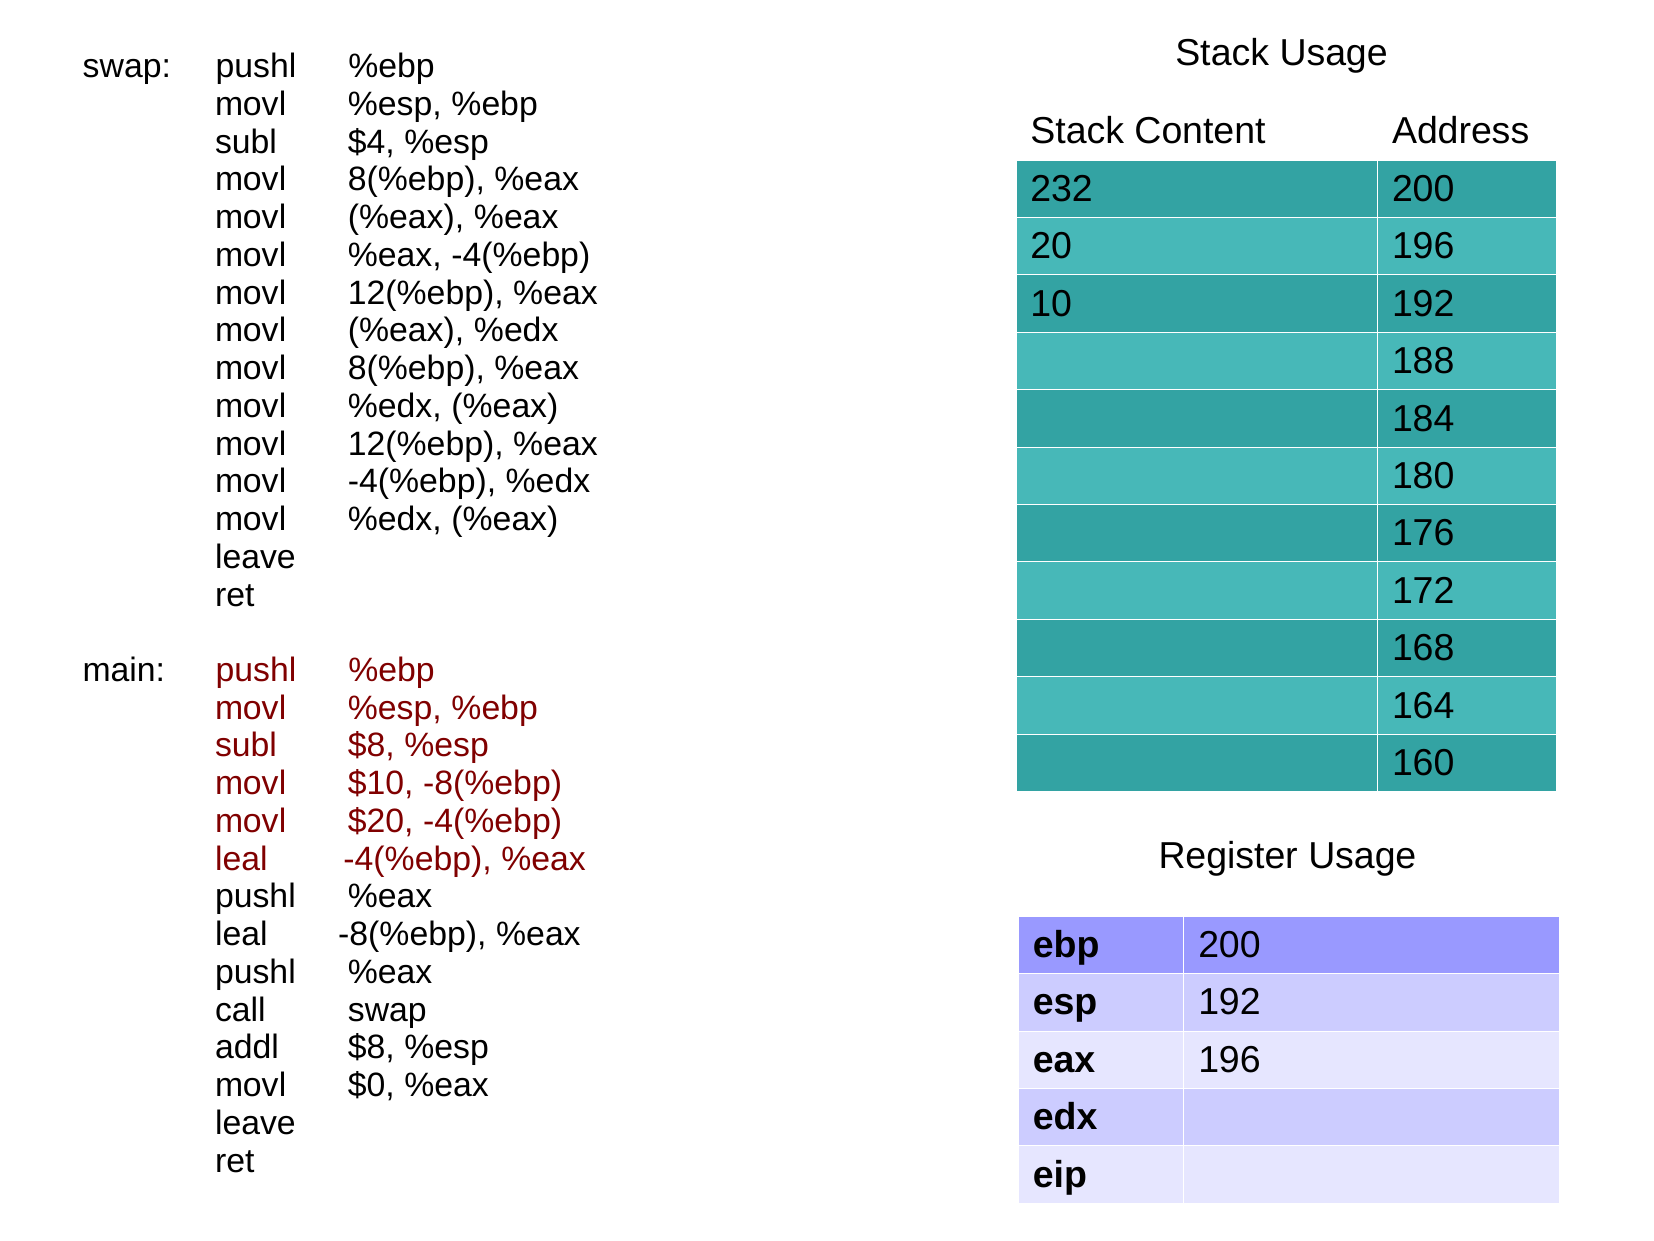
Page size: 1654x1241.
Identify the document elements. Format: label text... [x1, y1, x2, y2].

table_cell 192 [1184, 974, 1559, 1031]
table_cell [1017, 677, 1377, 734]
text_box Register Usage [1015, 826, 1560, 884]
table_cell [1184, 1089, 1559, 1145]
table_header ebp [1019, 917, 1183, 973]
table_cell 184 [1378, 390, 1556, 447]
table_cell 196 [1378, 218, 1556, 274]
table_cell 10 [1017, 275, 1377, 332]
table_cell [1017, 562, 1377, 619]
table_cell [1017, 333, 1377, 389]
table_cell [1017, 390, 1377, 447]
table_cell 160 [1378, 735, 1556, 791]
table_cell [1184, 1146, 1559, 1203]
table_cell esp [1019, 974, 1183, 1031]
table_header Address [1378, 103, 1556, 160]
table_cell 180 [1378, 448, 1556, 504]
list swap: pushl %ebp movl %esp, %ebp subl $4, %esp movl 8(%ebp), %eax movl (%eax), %eax movl %eax, -4(%ebp) movl 12(%ebp), %eax movl (%eax), %edx movl 8(%ebp), %eax movl %edx, (%eax) movl 12(%ebp), %eax movl -4(%ebp), %edx movl %edx, (%eax) leave ret main: pushl %ebp movl %esp, %ebp subl $8, %esp movl $10, -8(%ebp) movl $20, -4(%ebp) leal -4(%ebp), %eax pushl %eax leal -8(%ebp), %eax pushl %eax call swap addl $8, %esp movl $0, %eax leave ret [82, 47, 969, 1182]
table_cell 188 [1378, 333, 1556, 389]
table_cell 232 [1017, 161, 1377, 217]
table_cell eax [1019, 1032, 1183, 1088]
table_header 200 [1184, 917, 1559, 973]
table_cell 176 [1378, 505, 1556, 561]
table_cell [1017, 448, 1377, 504]
table_cell [1017, 505, 1377, 561]
table_cell 20 [1017, 218, 1377, 274]
table_cell 168 [1378, 620, 1556, 676]
table_cell 192 [1378, 275, 1556, 332]
text_box Stack Usage [1009, 23, 1554, 81]
table_cell eip [1019, 1146, 1183, 1203]
table_cell [1017, 620, 1377, 676]
table_cell 200 [1378, 161, 1556, 217]
table_cell 164 [1378, 677, 1556, 734]
table_cell 196 [1184, 1032, 1559, 1088]
table_cell 172 [1378, 562, 1556, 619]
table_cell [1017, 735, 1377, 791]
table_header Stack Content [1017, 103, 1377, 160]
table_cell edx [1019, 1089, 1183, 1145]
